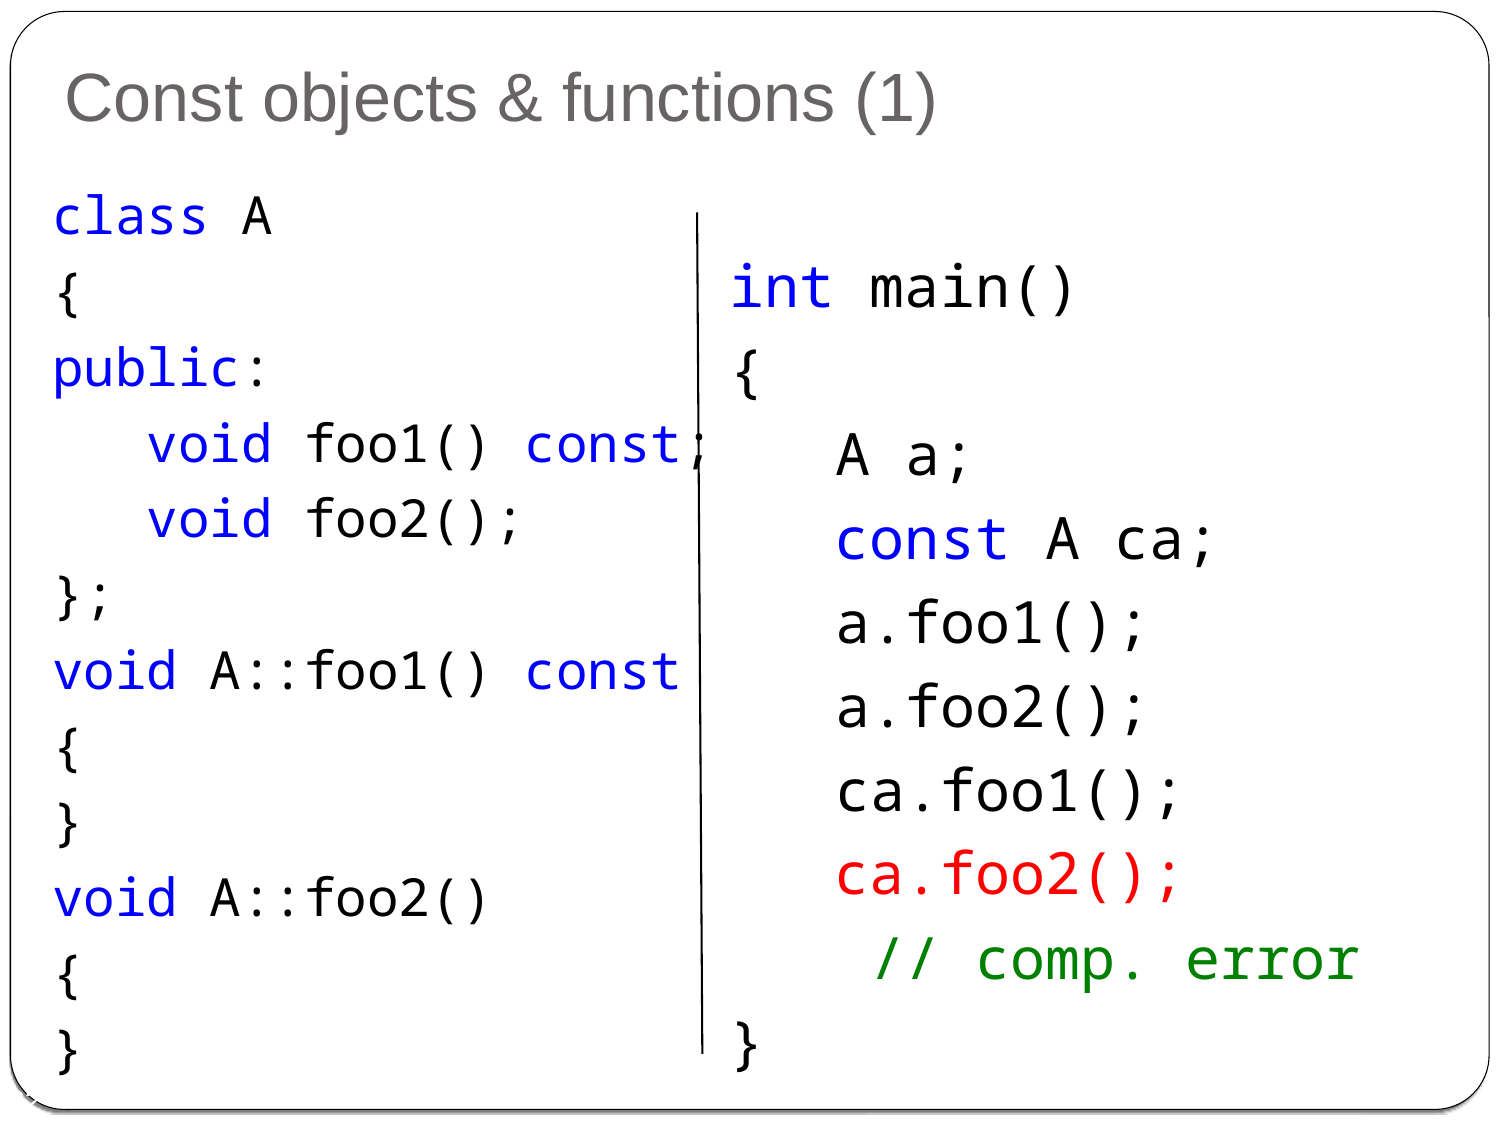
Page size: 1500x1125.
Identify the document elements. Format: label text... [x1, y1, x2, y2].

text_box int main() { A a; const A ca; a.foo1(); a.foo2(); ca.foo1(); ca.foo2(); // comp. error } [699, 212, 1468, 1125]
title Const objects & functions (1) [50, 45, 1450, 150]
slide_number <number> [0, 1074, 50, 1125]
list class A { public: void foo1() const; void foo2(); }; void A::foo1() const { } void A::foo2() { } [37, 162, 1463, 1088]
